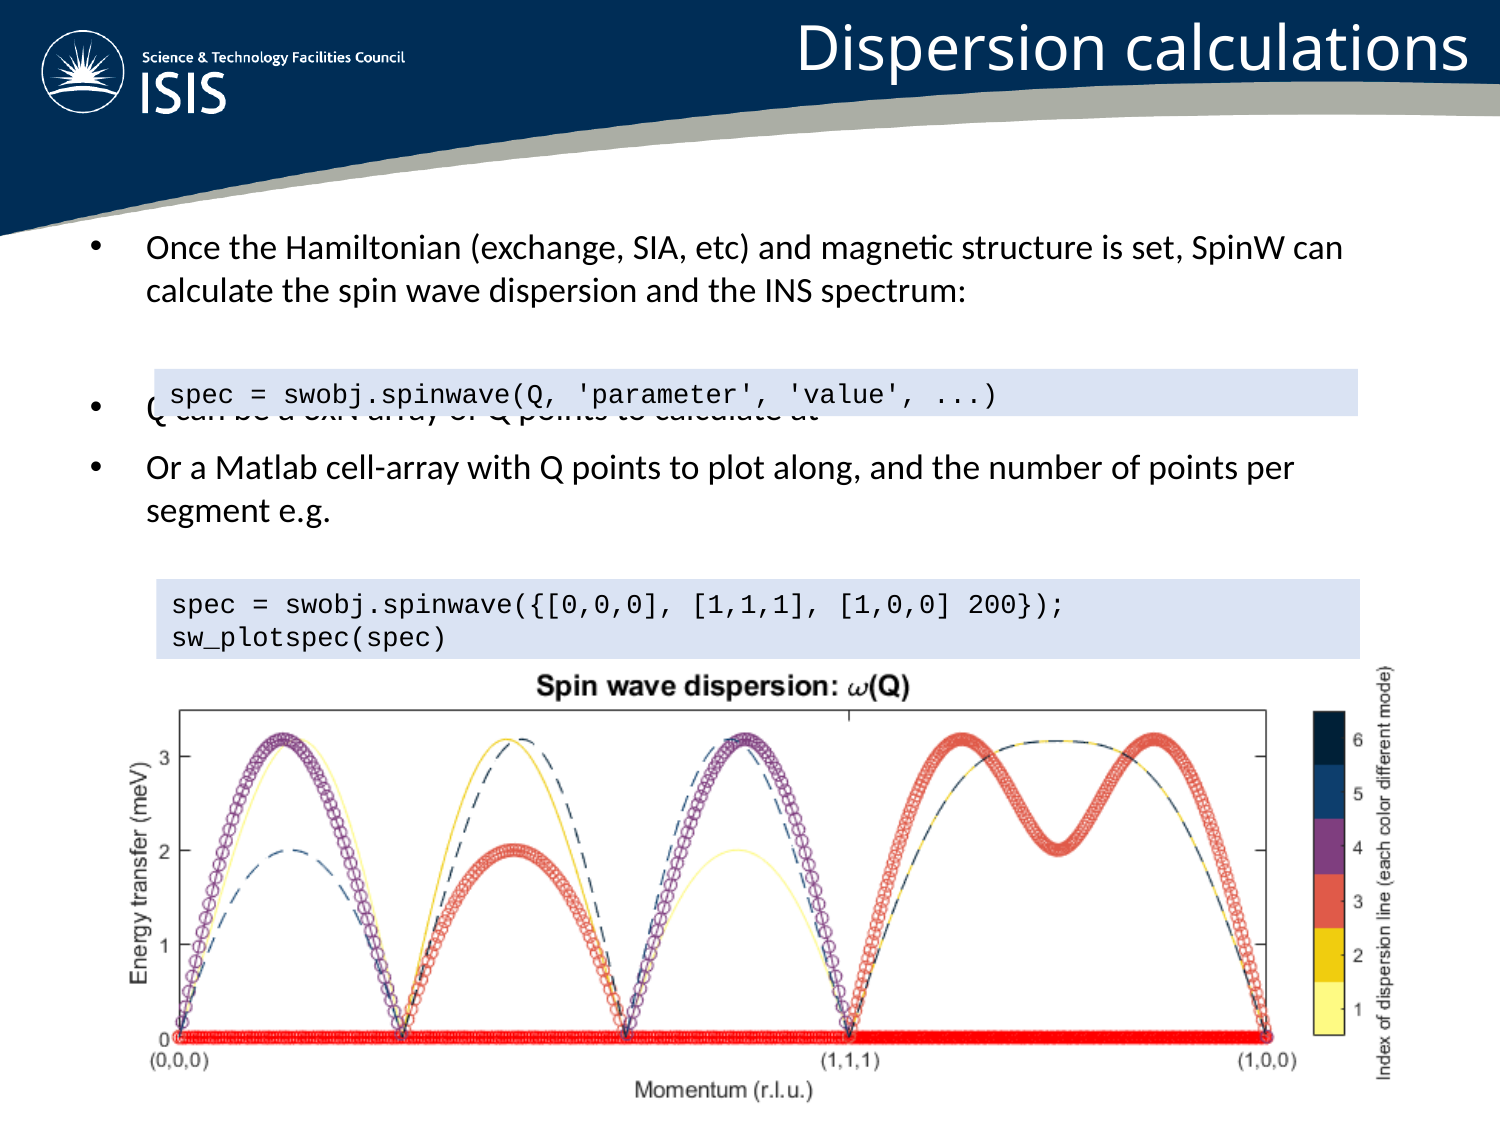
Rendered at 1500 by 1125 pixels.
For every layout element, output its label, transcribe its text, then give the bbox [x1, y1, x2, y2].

text_box spec = swobj.spinwave(Q, 'parameter', 'value', ...) [154, 368, 1358, 417]
text_box spec = swobj.spinwave({[0,0,0], [1,1,1], [1,0,0] 200}); sw_plotspec(spec) [156, 579, 1360, 659]
picture [0, 0, 1500, 302]
picture [0, 665, 1500, 1104]
list Once the Hamiltonian (exchange, SIA, etc) and magnetic structure is set, SpinW can calculate the spin wave dispersion and the INS spectrum: Q can be a 3xN array of Q points to calculate at Or a Matlab cell-array with Q points to plot along, and the number of points per segment e.g. [75, 216, 1425, 665]
text_box Dispersion calculations [447, 0, 1487, 92]
